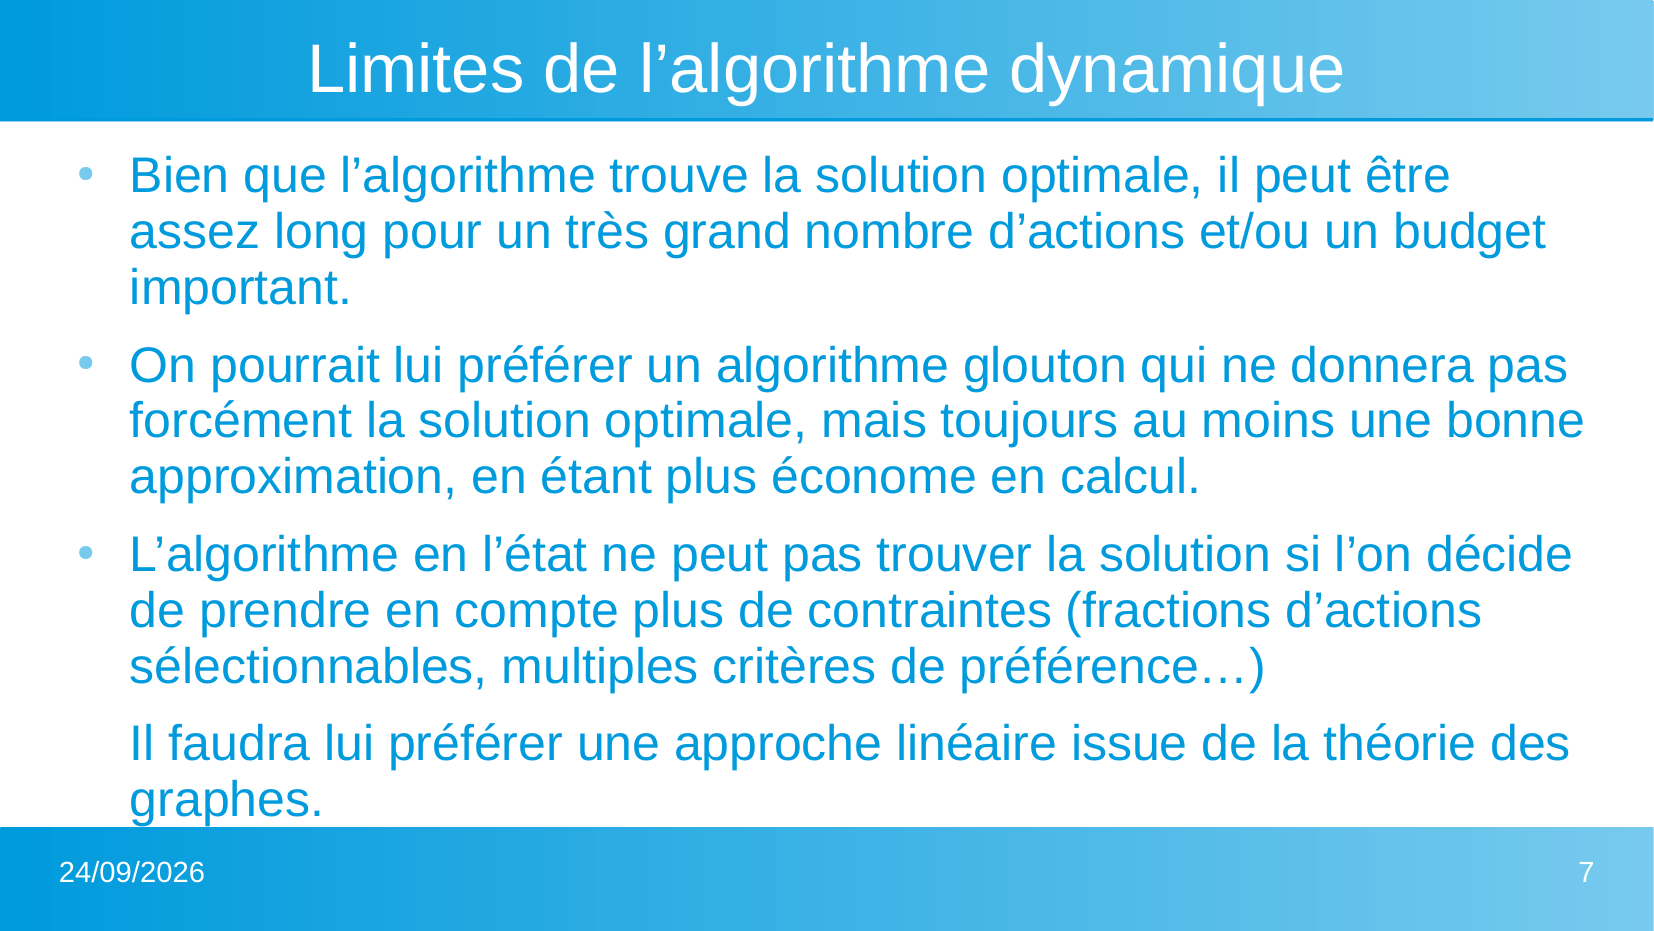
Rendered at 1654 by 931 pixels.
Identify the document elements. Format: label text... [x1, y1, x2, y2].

list Bien que l’algorithme trouve la solution optimale, il peut être assez long pour un très grand nombre d’actions et/ou un budget important. On pourrait lui préférer un algorithme glouton qui ne donnera pas forcément la solution optimale, mais toujours au moins une bonne approximation, en étant plus économe en calcul. L’algorithme en l’état ne peut pas trouver la solution si l’on décide de prendre en compte plus de contraintes (fractions d’actions sélectionnables, multiples critères de préférence…) Il faudra lui préférer une approche linéaire issue de la théorie des graphes. [59, 147, 1595, 739]
title Limites de l’algorithme dynamique [59, 29, 1595, 108]
